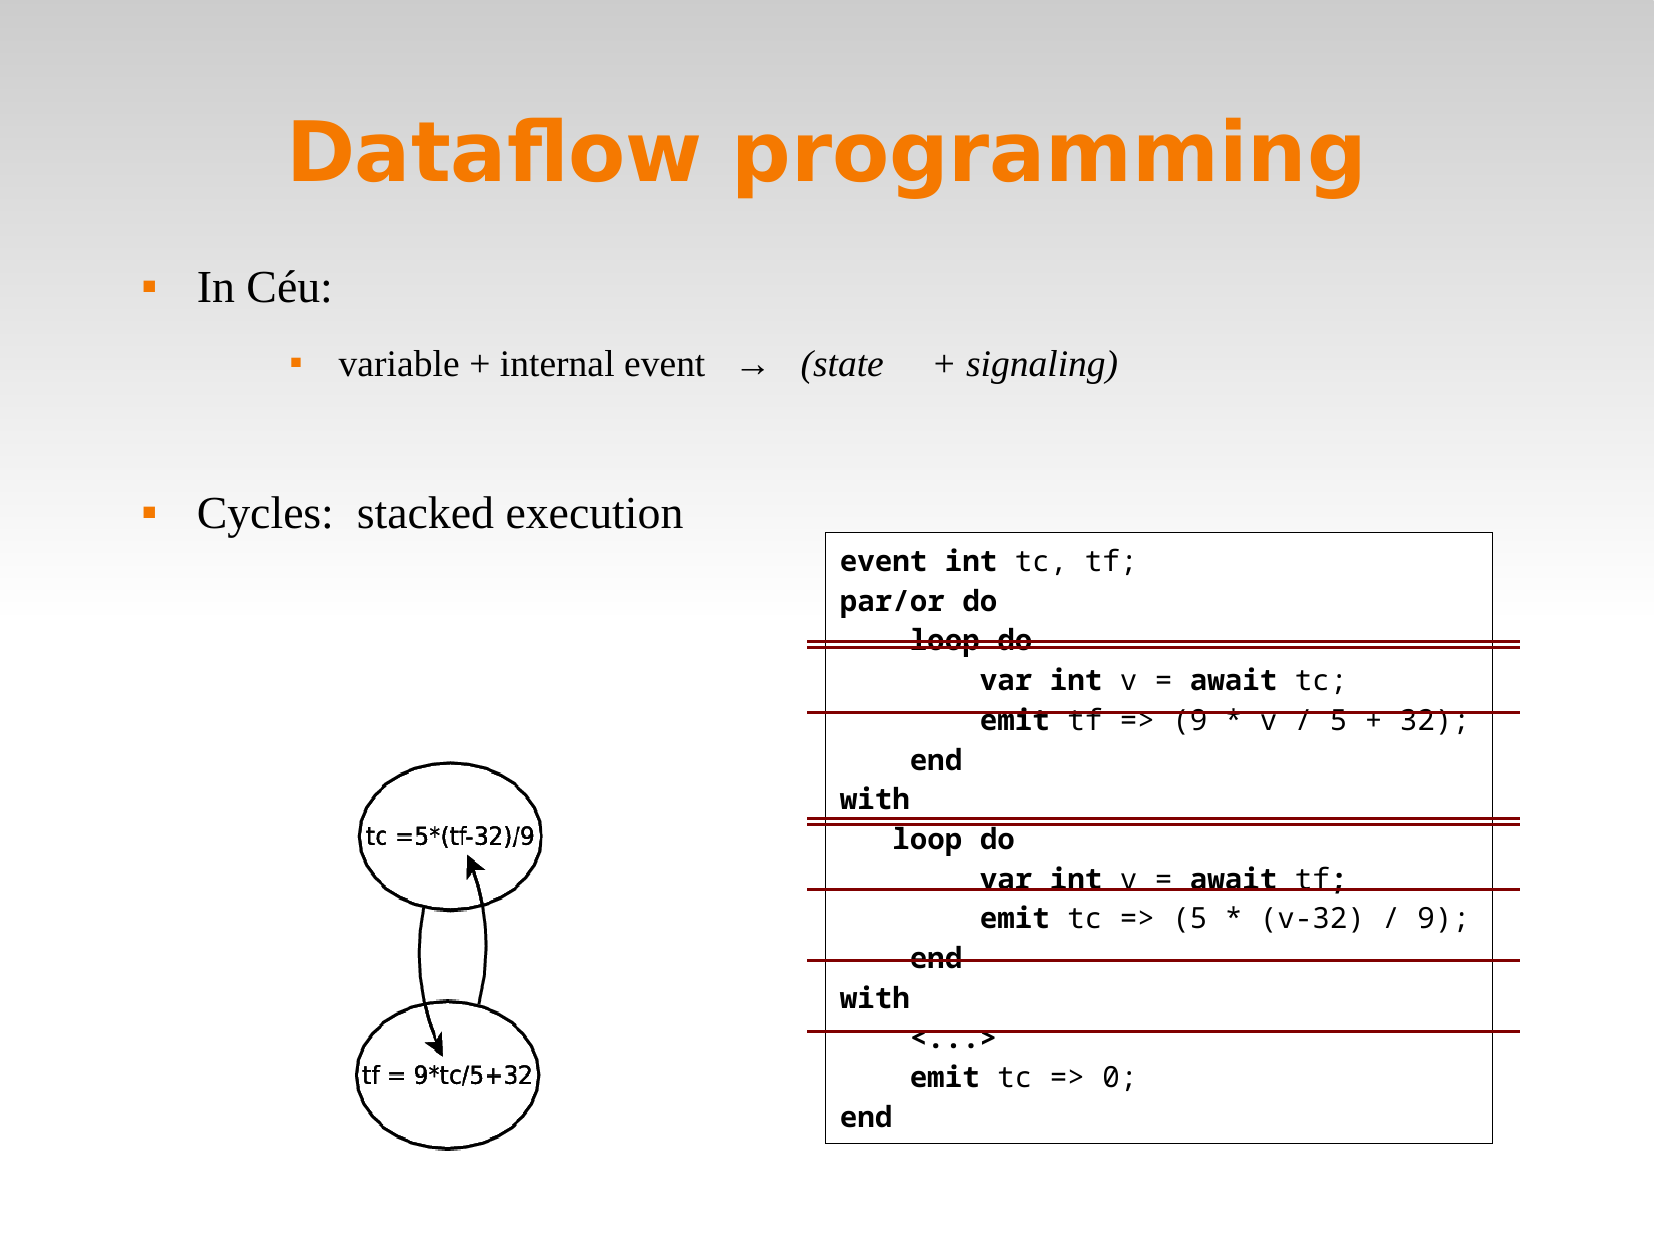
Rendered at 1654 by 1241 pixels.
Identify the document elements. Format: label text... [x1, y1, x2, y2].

text_box event int tc, tf; par/or do loop do var int v = await tc; emit tf => (9 * v / 5 + 32); end with loop do var int v = await tf; emit tc => (5 * (v-32) / 9); end with <...> emit tc => 0; end [825, 532, 1493, 640]
text_box event int tc, tf; par/or do loop do var int v = await tc; emit tf => (9 * v / 5 + 32); end with loop do var int v = await tf; emit tc => (5 * (v-32) / 9); end with <...> emit tc => 0; end [825, 714, 1493, 817]
list In Céu: variable + internal event → (state + signaling) Cycles: stacked execution [55, 262, 1313, 558]
text_box event int tc, tf; par/or do loop do var int v = await tc; emit tf => (9 * v / 5 + 32); end with loop do var int v = await tf; emit tc => (5 * (v-32) / 9); end with <...> emit tc => 0; end [825, 962, 1493, 1030]
text_box event int tc, tf; par/or do loop do var int v = await tc; emit tf => (9 * v / 5 + 32); end with loop do var int v = await tf; emit tc => (5 * (v-32) / 9); end with <...> emit tc => 0; end [825, 649, 1493, 711]
text_box event int tc, tf; par/or do loop do var int v = await tc; emit tf => (9 * v / 5 + 32); end with loop do var int v = await tf; emit tc => (5 * (v-32) / 9); end with <...> emit tc => 0; end [825, 1033, 1493, 1073]
title Dataflow programming [82, 49, 1571, 257]
picture [355, 761, 543, 1151]
text_box event int tc, tf; par/or do loop do var int v = await tc; emit tf => (9 * v / 5 + 32); end with loop do var int v = await tf; emit tc => (5 * (v-32) / 9); end with <...> emit tc => 0; end [825, 826, 1493, 888]
text_box event int tc, tf; par/or do loop do var int v = await tc; emit tf => (9 * v / 5 + 32); end with loop do var int v = await tf; emit tc => (5 * (v-32) / 9); end with <...> emit tc => 0; end [825, 891, 1493, 959]
